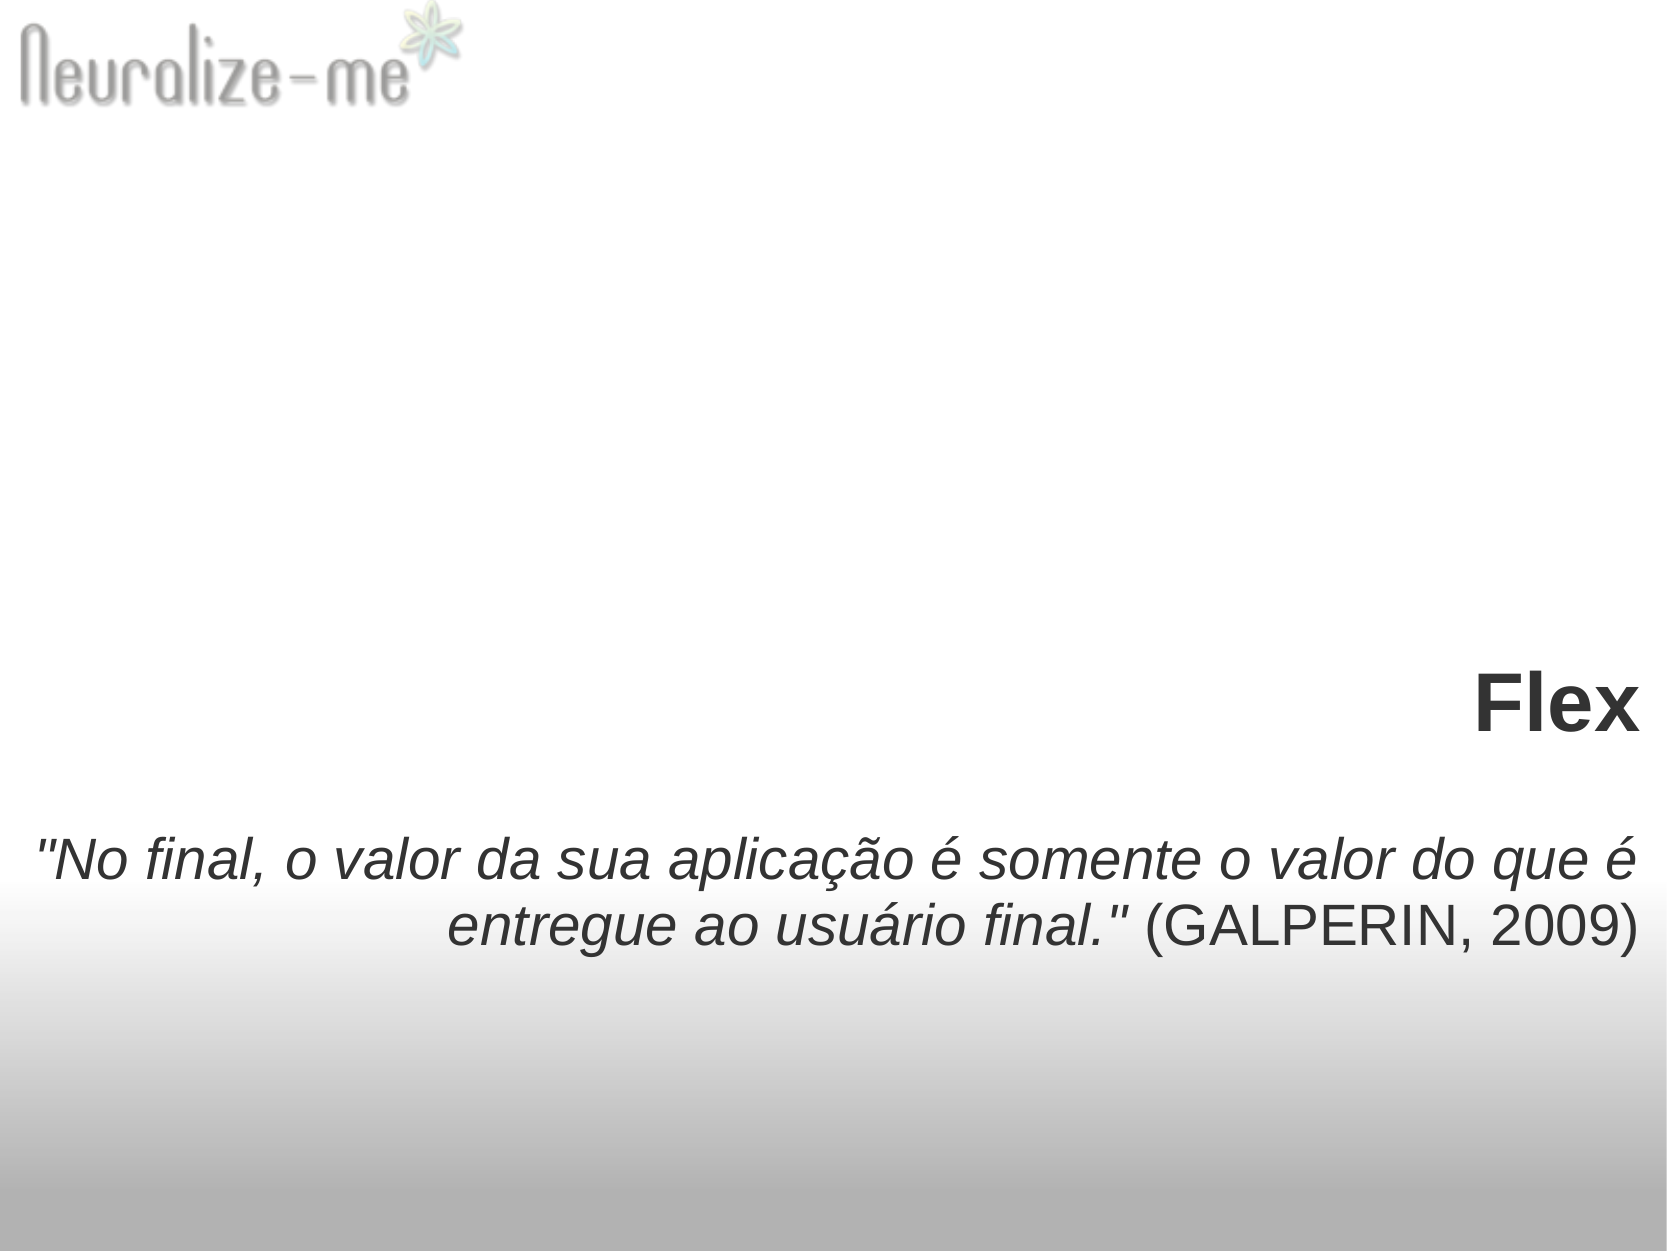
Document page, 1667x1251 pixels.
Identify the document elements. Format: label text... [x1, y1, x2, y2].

title Flex "No final, o valor da sua aplicação é somente o valor do que é entregue ao usuário final." (GALPERIN, 2009) [23, 655, 1641, 1159]
picture [0, 0, 1667, 1251]
